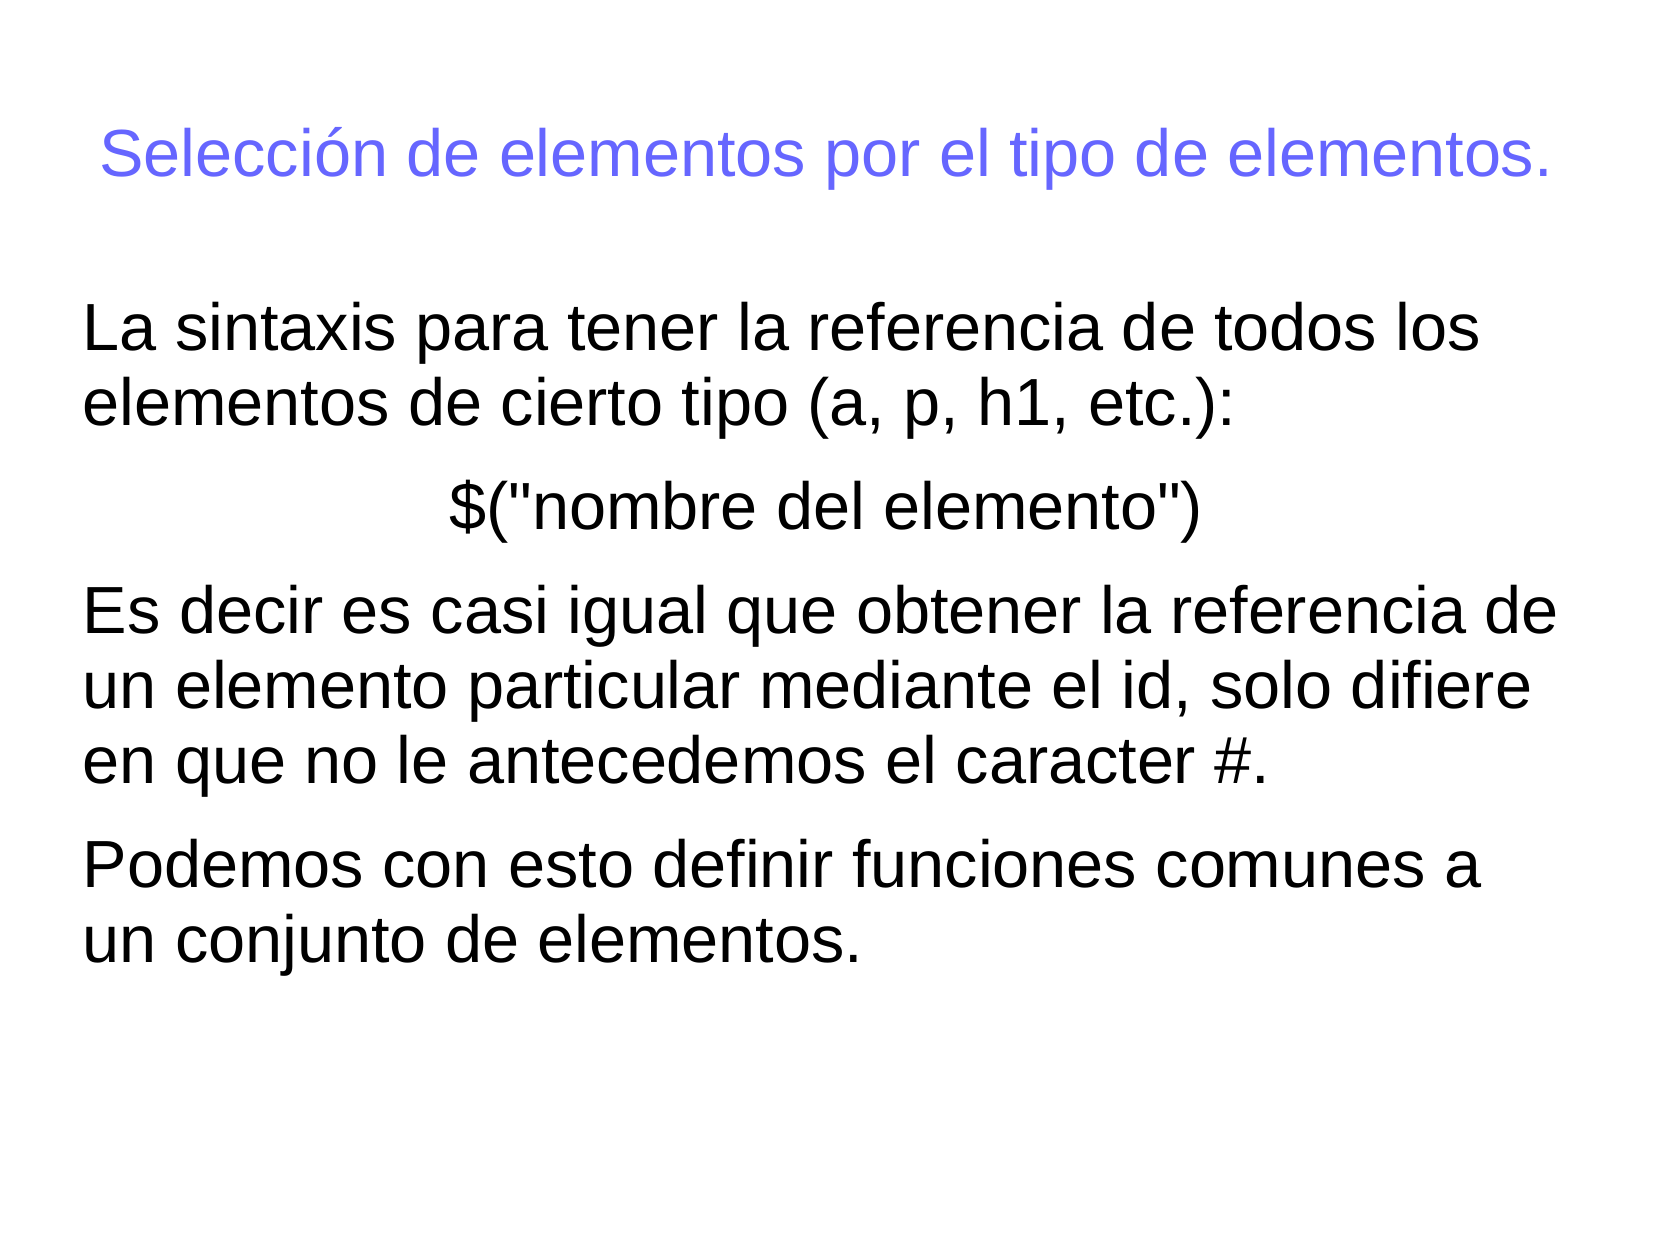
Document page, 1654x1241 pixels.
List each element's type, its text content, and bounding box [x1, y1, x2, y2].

title Selección de elementos por el tipo de elementos. [82, 49, 1571, 257]
list La sintaxis para tener la referencia de todos los elementos de cierto tipo (a, p, h1, etc.): $("nombre del elemento") Es decir es casi igual que obtener la referencia de un elemento particular mediante el id, solo difiere en que no le antecedemos el caracter #. Podemos con esto definir funciones comunes a un conjunto de elementos. [82, 290, 1571, 1010]
